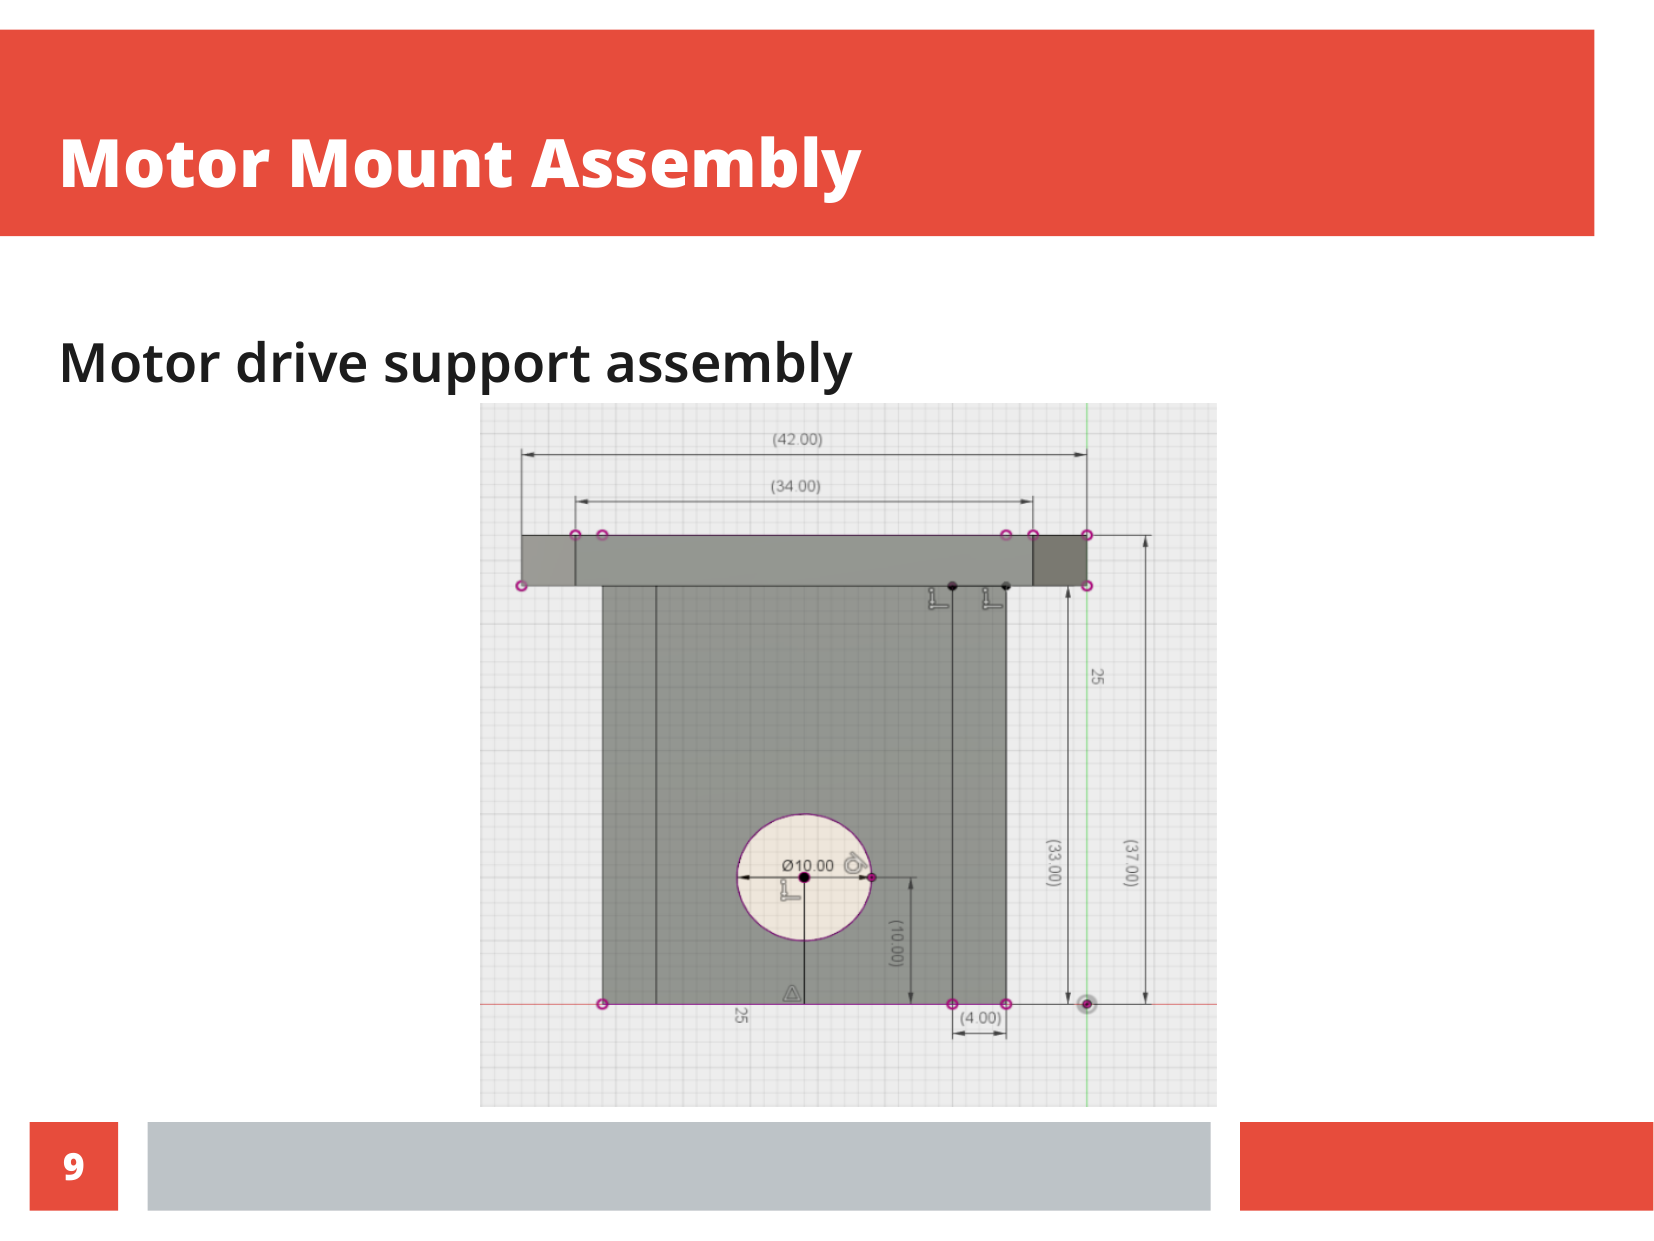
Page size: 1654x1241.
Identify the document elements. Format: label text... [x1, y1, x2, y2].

picture [480, 403, 1217, 1107]
title Motor Mount Assembly [59, 59, 1595, 207]
list Motor drive support assembly [59, 324, 1565, 1093]
